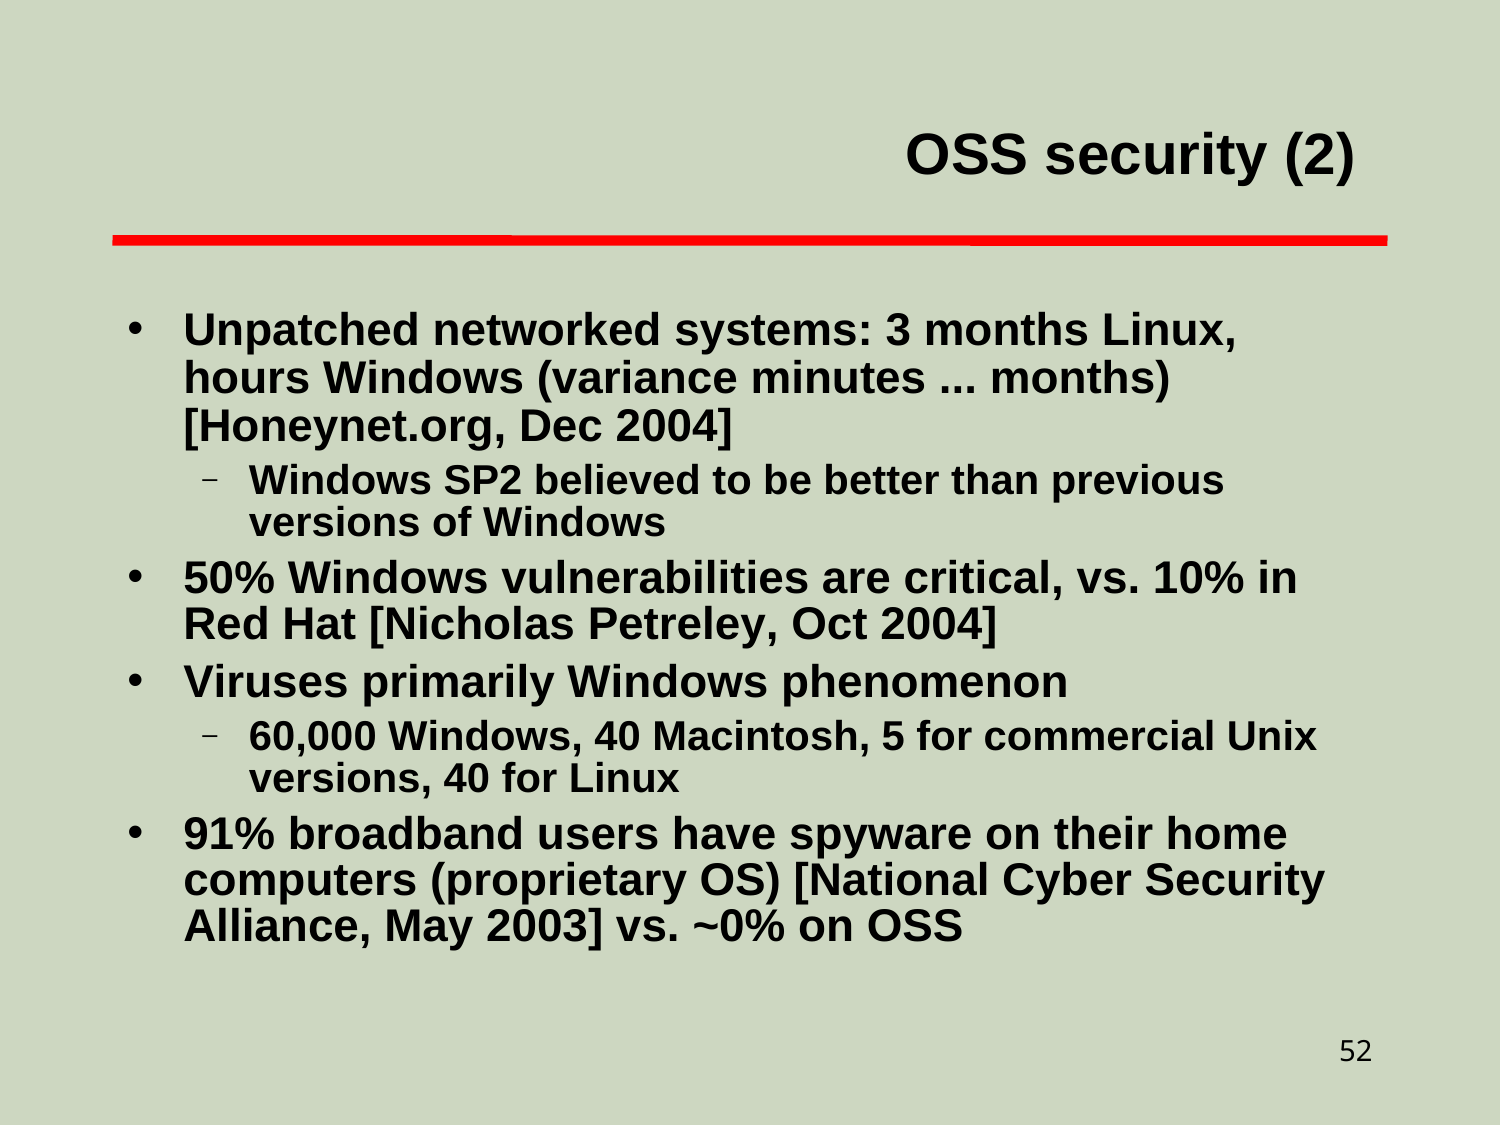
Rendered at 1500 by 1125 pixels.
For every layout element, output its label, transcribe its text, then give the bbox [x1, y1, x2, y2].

list Unpatched networked systems: 3 months Linux, hours Windows (variance minutes ... months) [Honeynet.org, Dec 2004] Windows SP2 believed to be better than previous versions of Windows 50% Windows vulnerabilities are critical, vs. 10% in Red Hat [Nicholas Petreley, Oct 2004] Viruses primarily Windows phenomenon 60,000 Windows, 40 Macintosh, 5 for commercial Unix versions, 40 for Linux 91% broadband users have spyware on their home computers (proprietary OS) [National Cyber Security Alliance, May 2003] vs. ~0% on OSS [112, 299, 1388, 1000]
title OSS security (2) [337, 85, 1388, 224]
